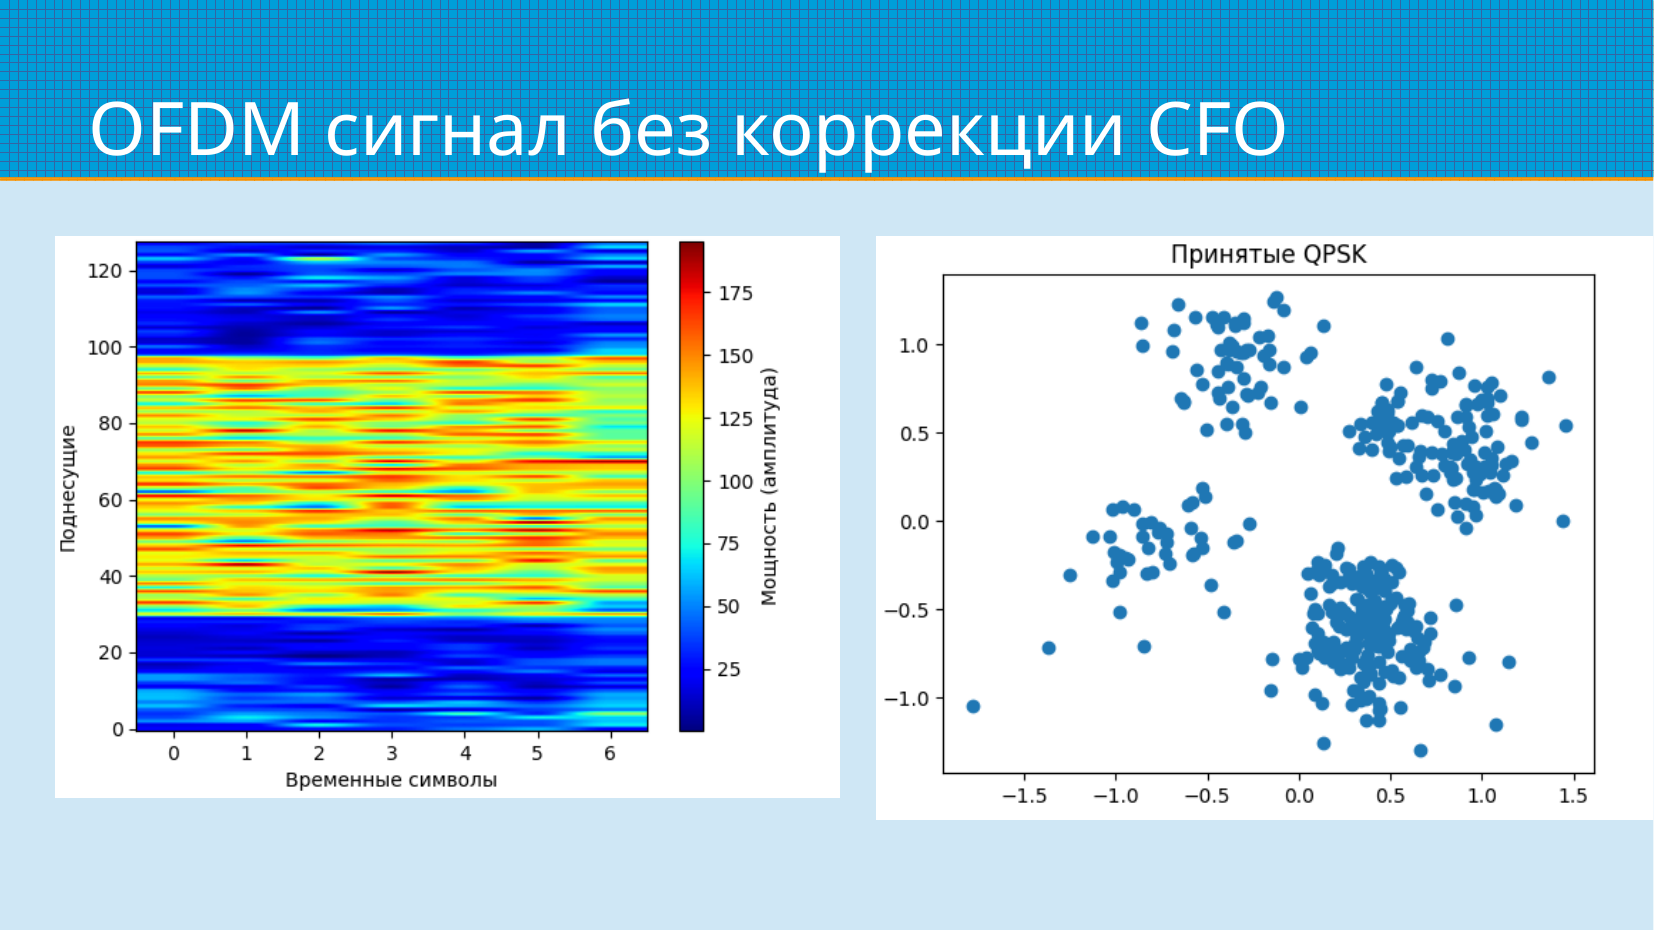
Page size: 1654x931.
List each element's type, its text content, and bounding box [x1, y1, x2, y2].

picture [876, 236, 1654, 820]
title OFDM сигнал без коррекции CFO [88, 14, 1565, 178]
picture [55, 236, 840, 798]
